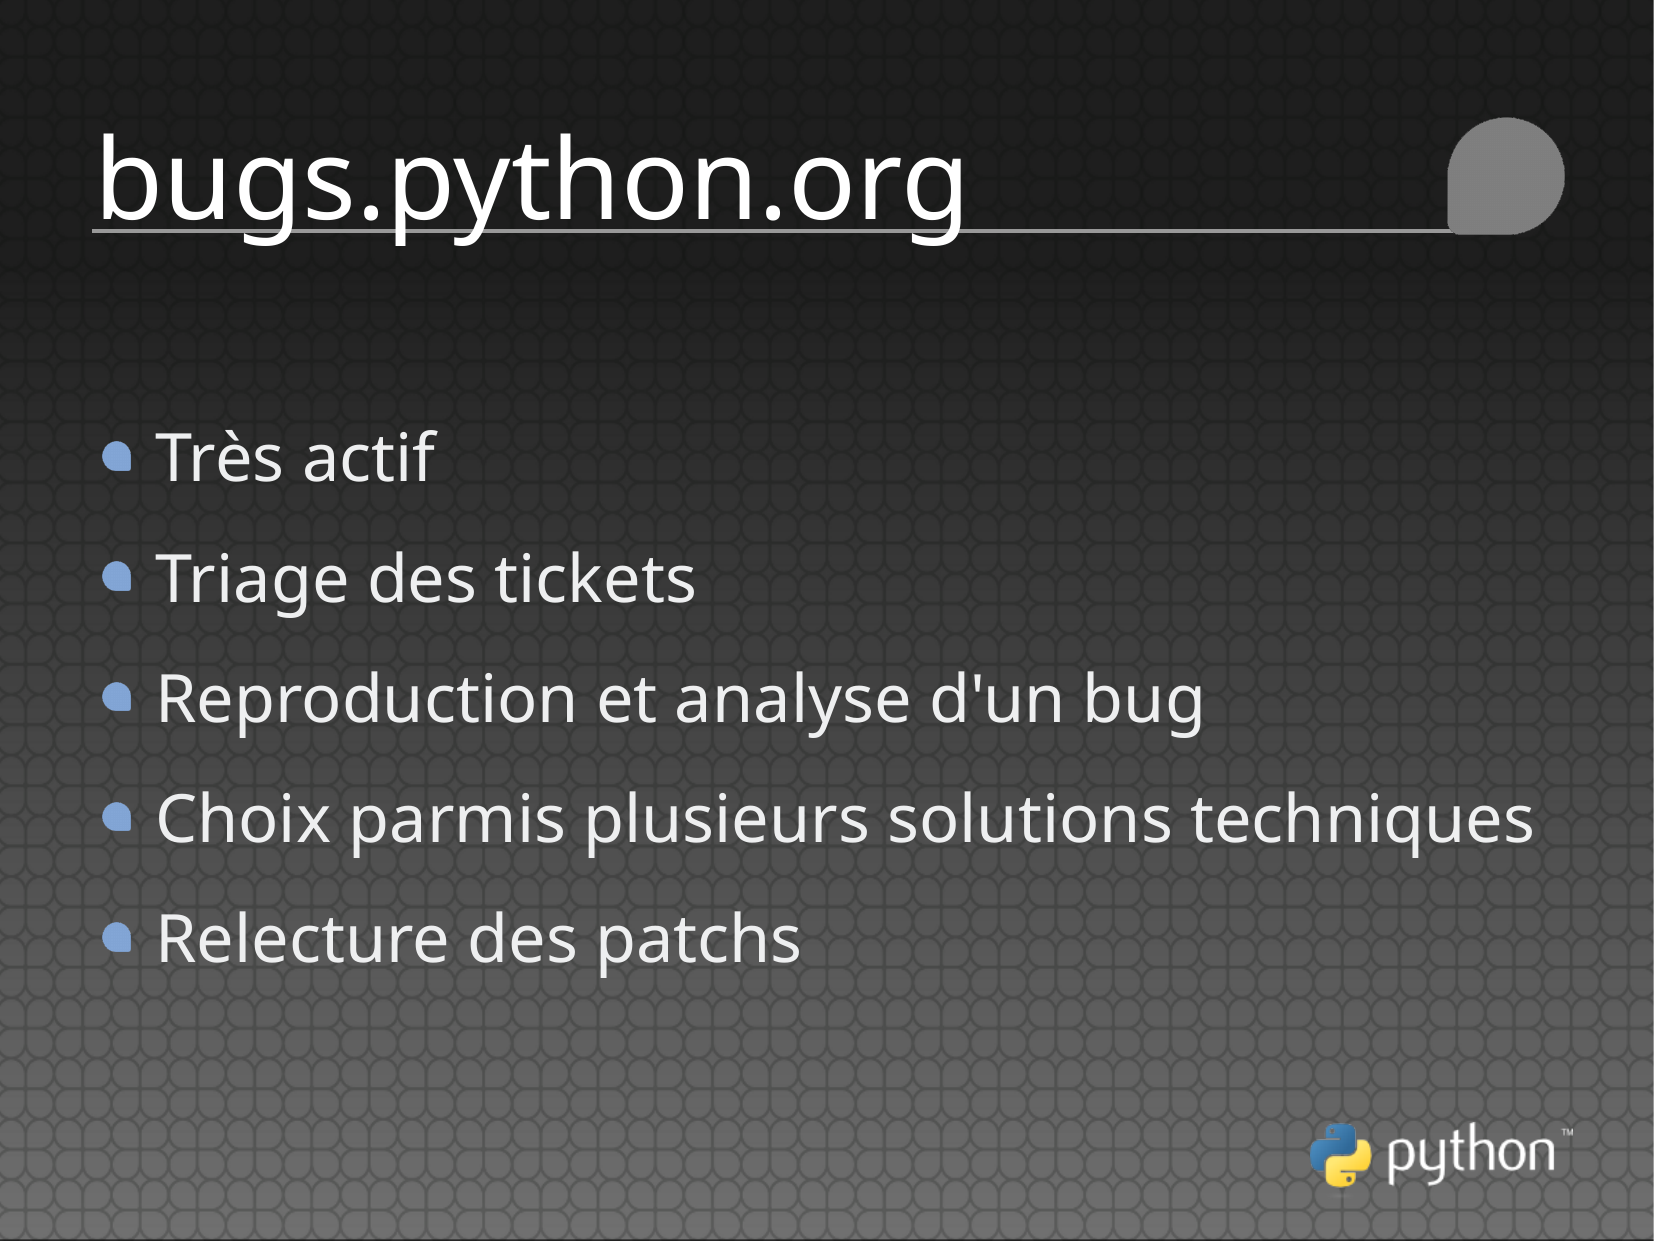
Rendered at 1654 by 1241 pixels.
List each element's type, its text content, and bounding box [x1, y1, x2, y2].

list Très actif Triage des tickets Reproduction et analyse d'un bug Choix parmis plusieurs solutions techniques Relecture des patchs [84, 290, 1573, 1094]
title bugs.python.org [94, 100, 1426, 251]
picture [0, 0, 1654, 1241]
